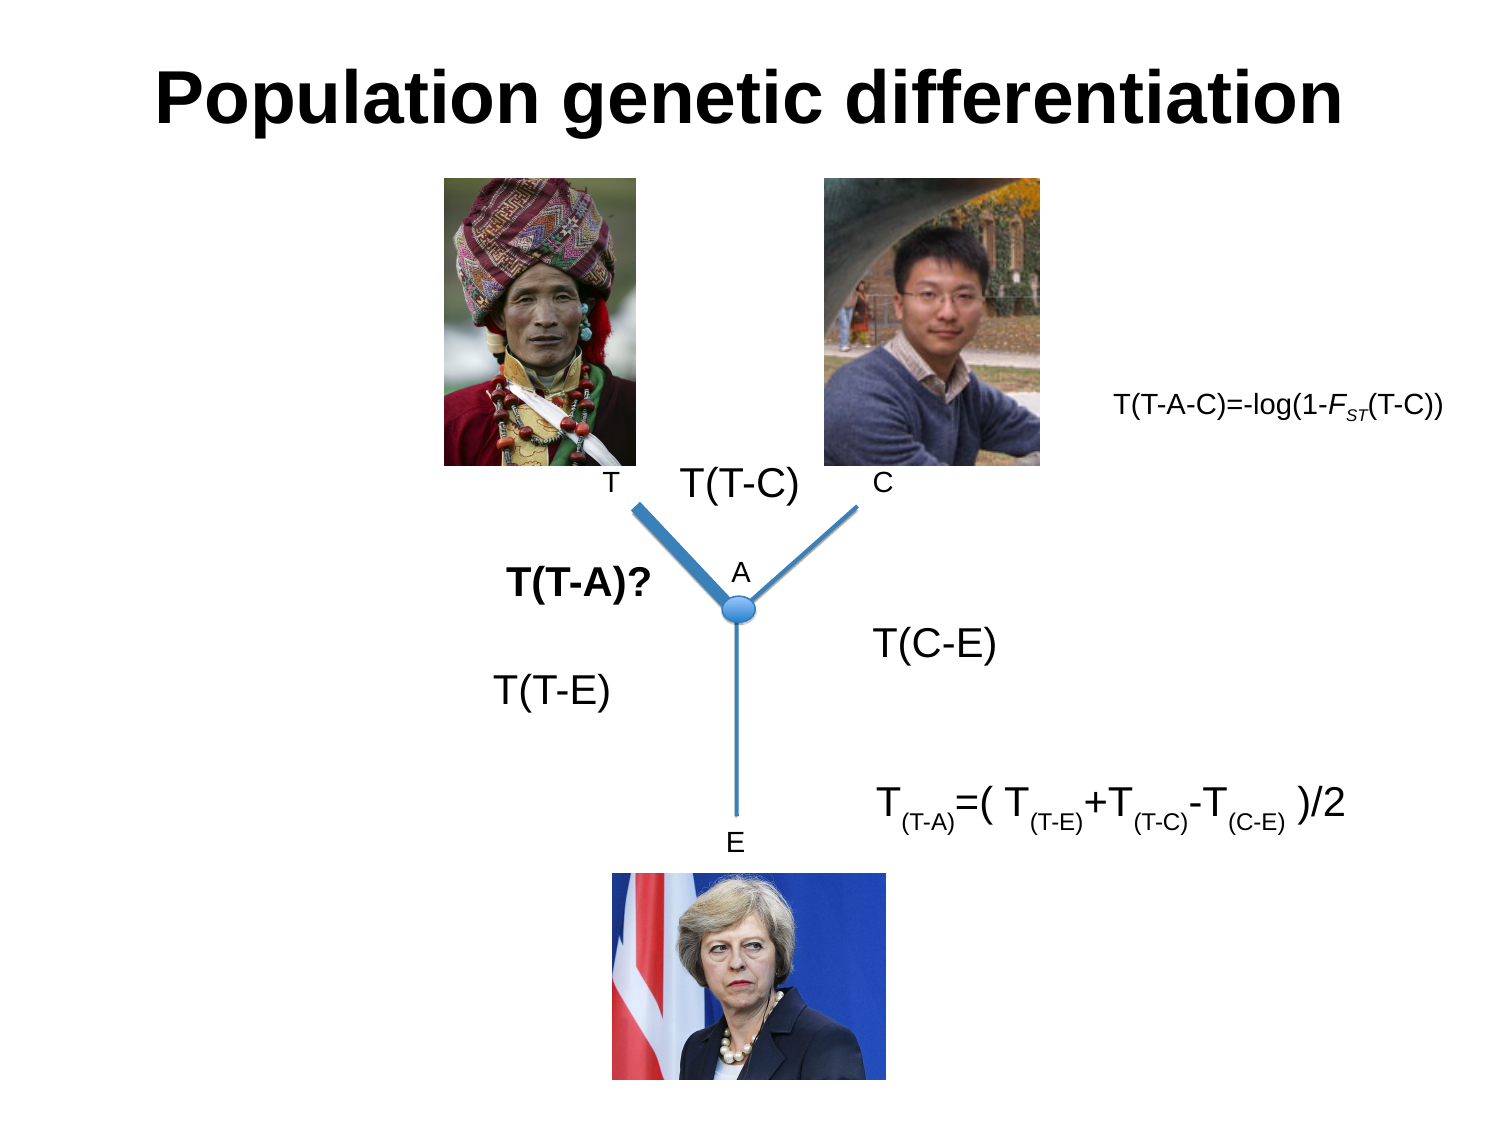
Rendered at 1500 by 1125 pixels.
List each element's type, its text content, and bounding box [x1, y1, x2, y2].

text_box Population genetic differentiation [74, 0, 1425, 188]
text_box T(C-E) [857, 608, 1013, 674]
text_box T(T-C) [664, 448, 816, 514]
text_box T [587, 455, 636, 506]
text_box T(T-A-C)=-log(1-FST(T-C)) [1098, 377, 1459, 433]
text_box T(T-E) [478, 655, 627, 721]
picture [444, 233, 636, 466]
text_box E [711, 816, 761, 866]
text_box [722, 596, 756, 623]
title [75, 188, 1425, 233]
text_box A [716, 545, 766, 596]
picture [612, 873, 886, 1080]
text_box T(T-A)? [491, 547, 668, 613]
text_box T(T-A)=( T(T-E)+T(T-C)-T(C-E) )/2 [861, 767, 1361, 843]
picture [824, 233, 1040, 466]
text_box C [857, 455, 909, 506]
